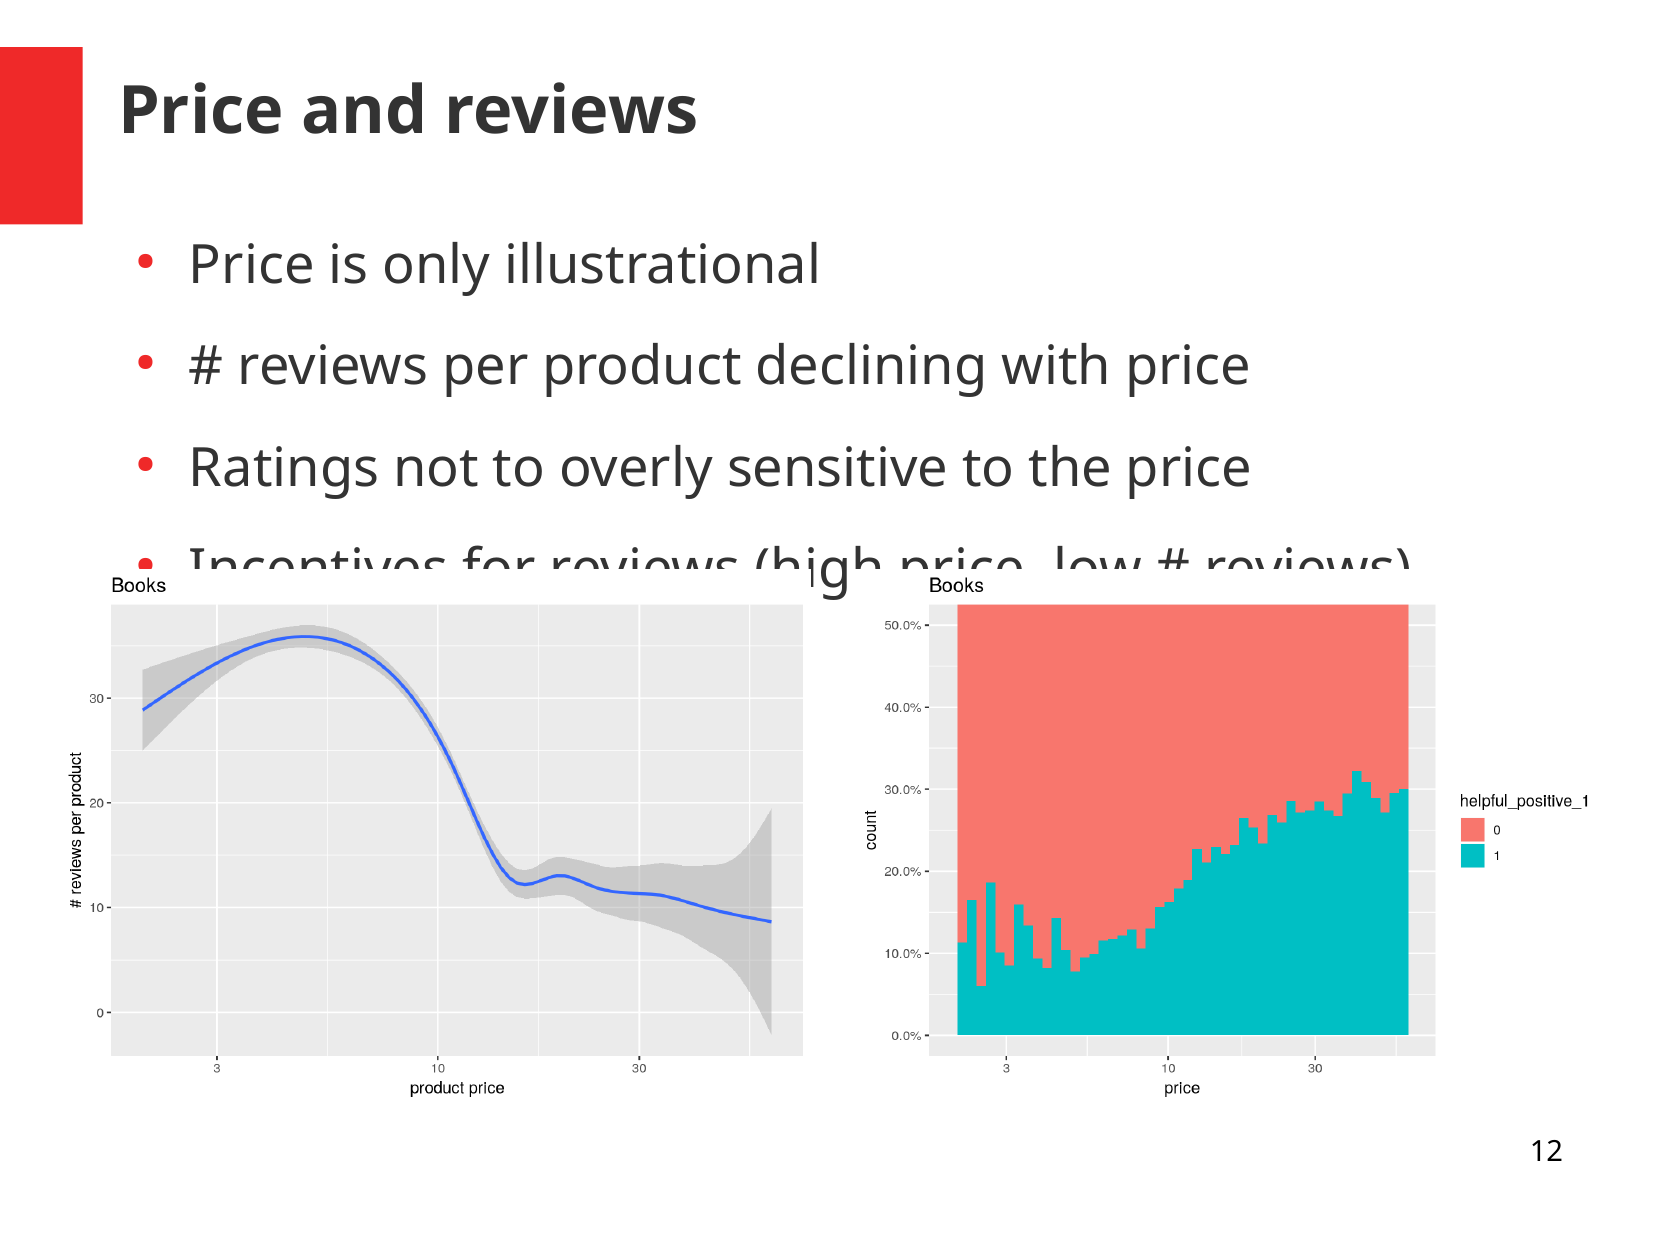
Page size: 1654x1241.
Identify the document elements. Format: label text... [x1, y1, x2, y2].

picture [60, 569, 811, 1106]
title Price and reviews [118, 49, 1571, 257]
list Price is only illustrational # reviews per product declining with price Ratings not to overly sensitive to the price Incentives for reviews (high price, low # reviews) [118, 225, 1536, 946]
picture [855, 569, 1606, 1106]
